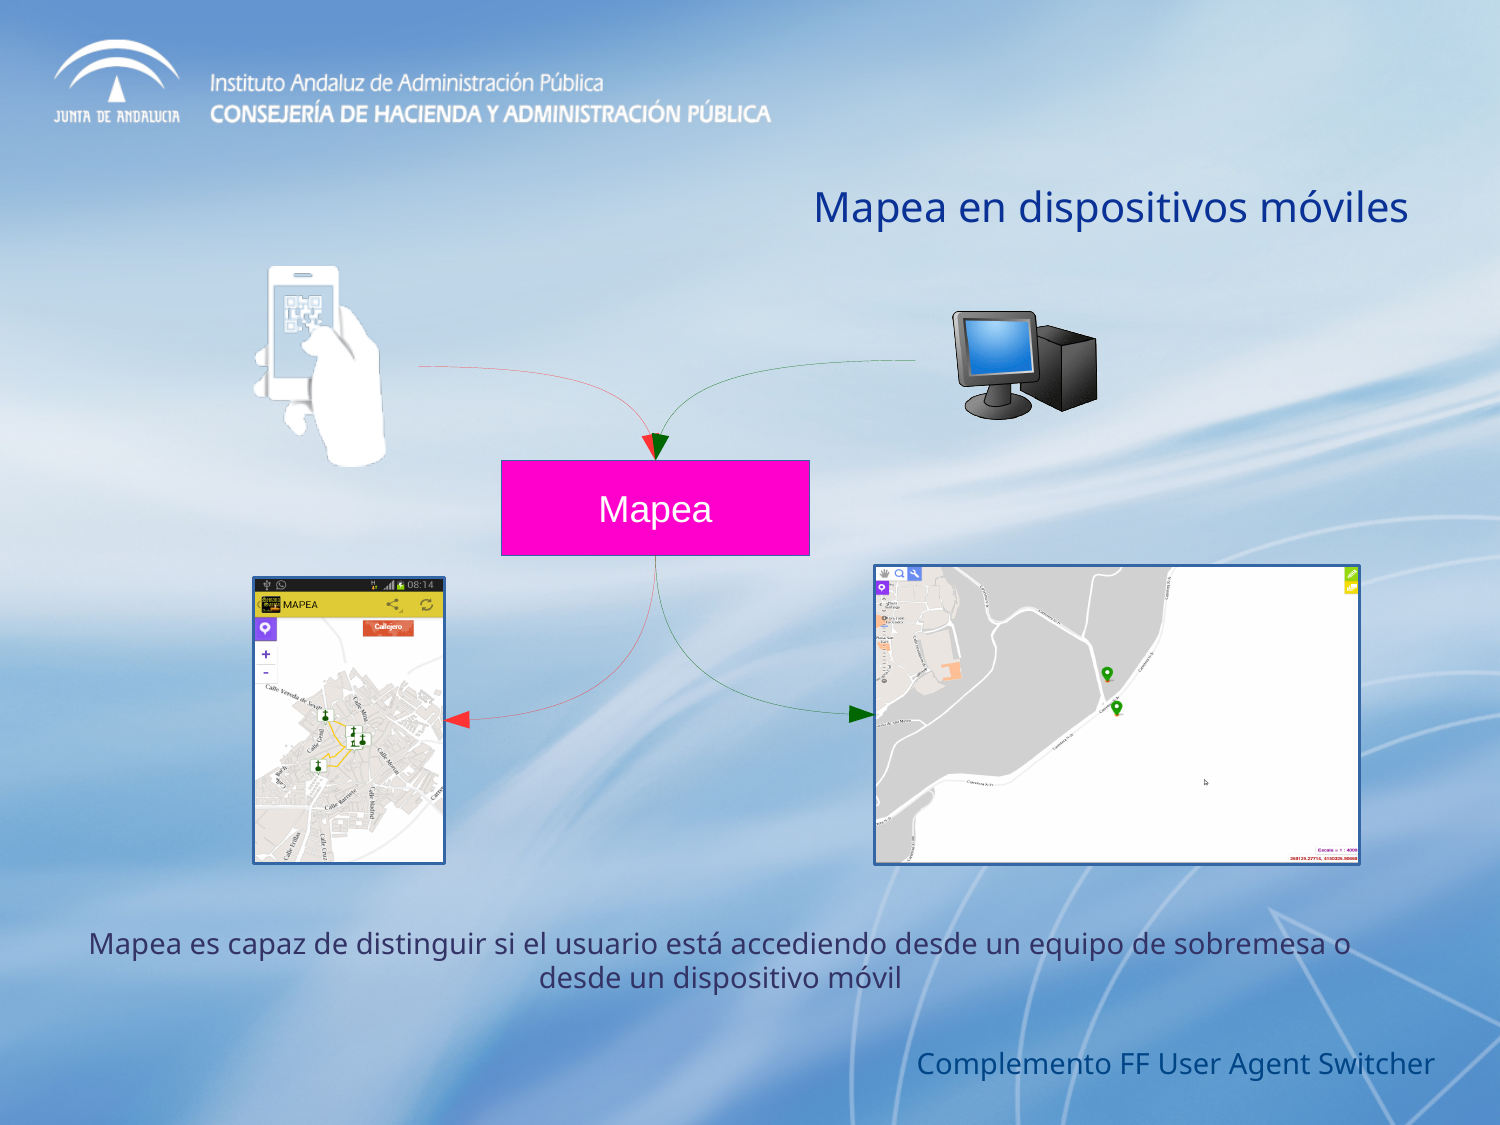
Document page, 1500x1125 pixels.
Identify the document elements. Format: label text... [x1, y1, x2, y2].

picture [0, 0, 1500, 1125]
title Mapea en dispositivos móviles [75, 137, 1426, 275]
text_box Mapea [501, 460, 810, 556]
text_box Complemento FF User Agent Switcher [863, 1039, 1490, 1090]
text_box Mapea es capaz de distinguir si el usuario está accediendo desde un equipo de sobremesa o desde un dispositivo móvil [70, 919, 1371, 1004]
